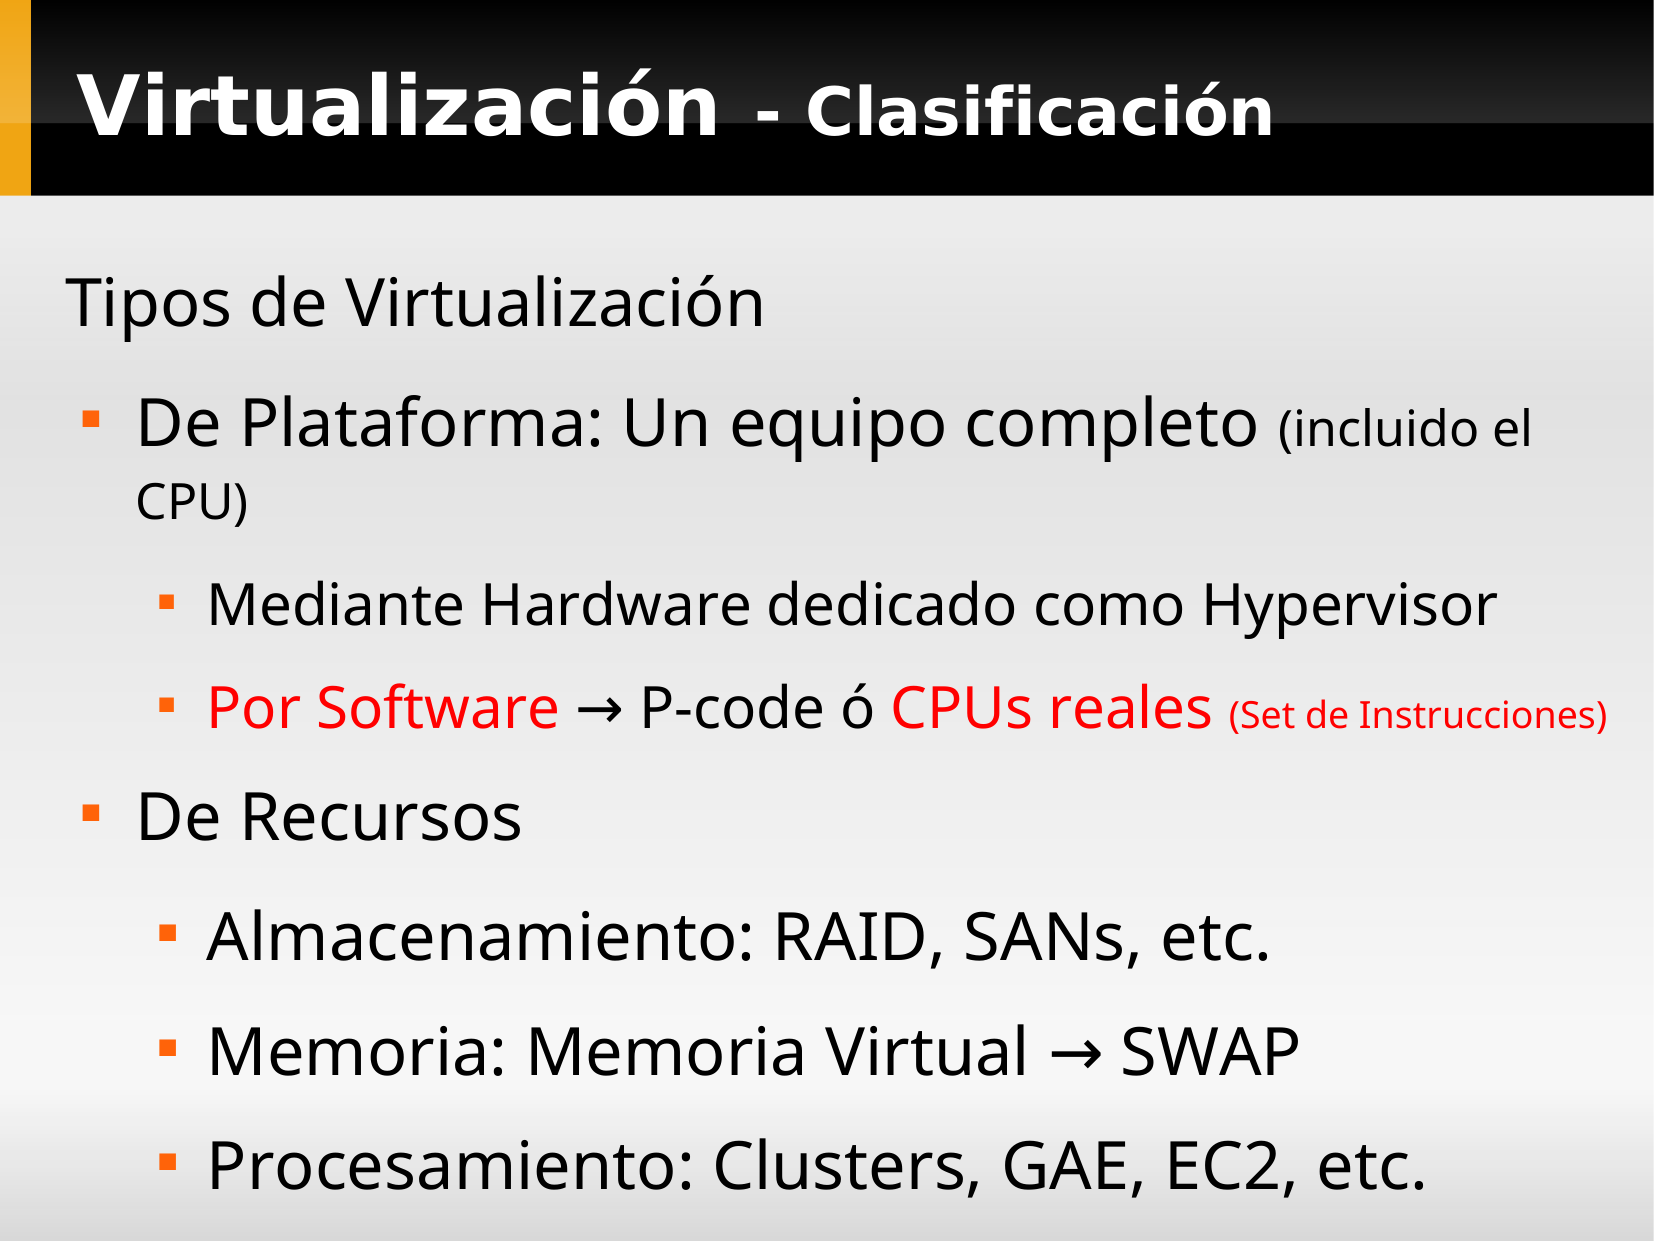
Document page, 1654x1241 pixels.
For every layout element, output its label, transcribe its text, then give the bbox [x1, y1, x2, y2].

title Virtualización - Clasificación [76, 0, 1565, 208]
list Tipos de Virtualización De Plataforma: Un equipo completo (incluido el CPU) Mediante Hardware dedicado como Hypervisor Por Software → P-code ó CPUs reales (Set de Instrucciones) De Recursos Almacenamiento: RAID, SANs, etc. Memoria: Memoria Virtual → SWAP Procesamiento: Clusters, GAE, EC2, etc. (Ver http://en.wikipedia.org/wiki/Virtualization) [64, 254, 1636, 1175]
picture [0, 0, 1654, 1241]
